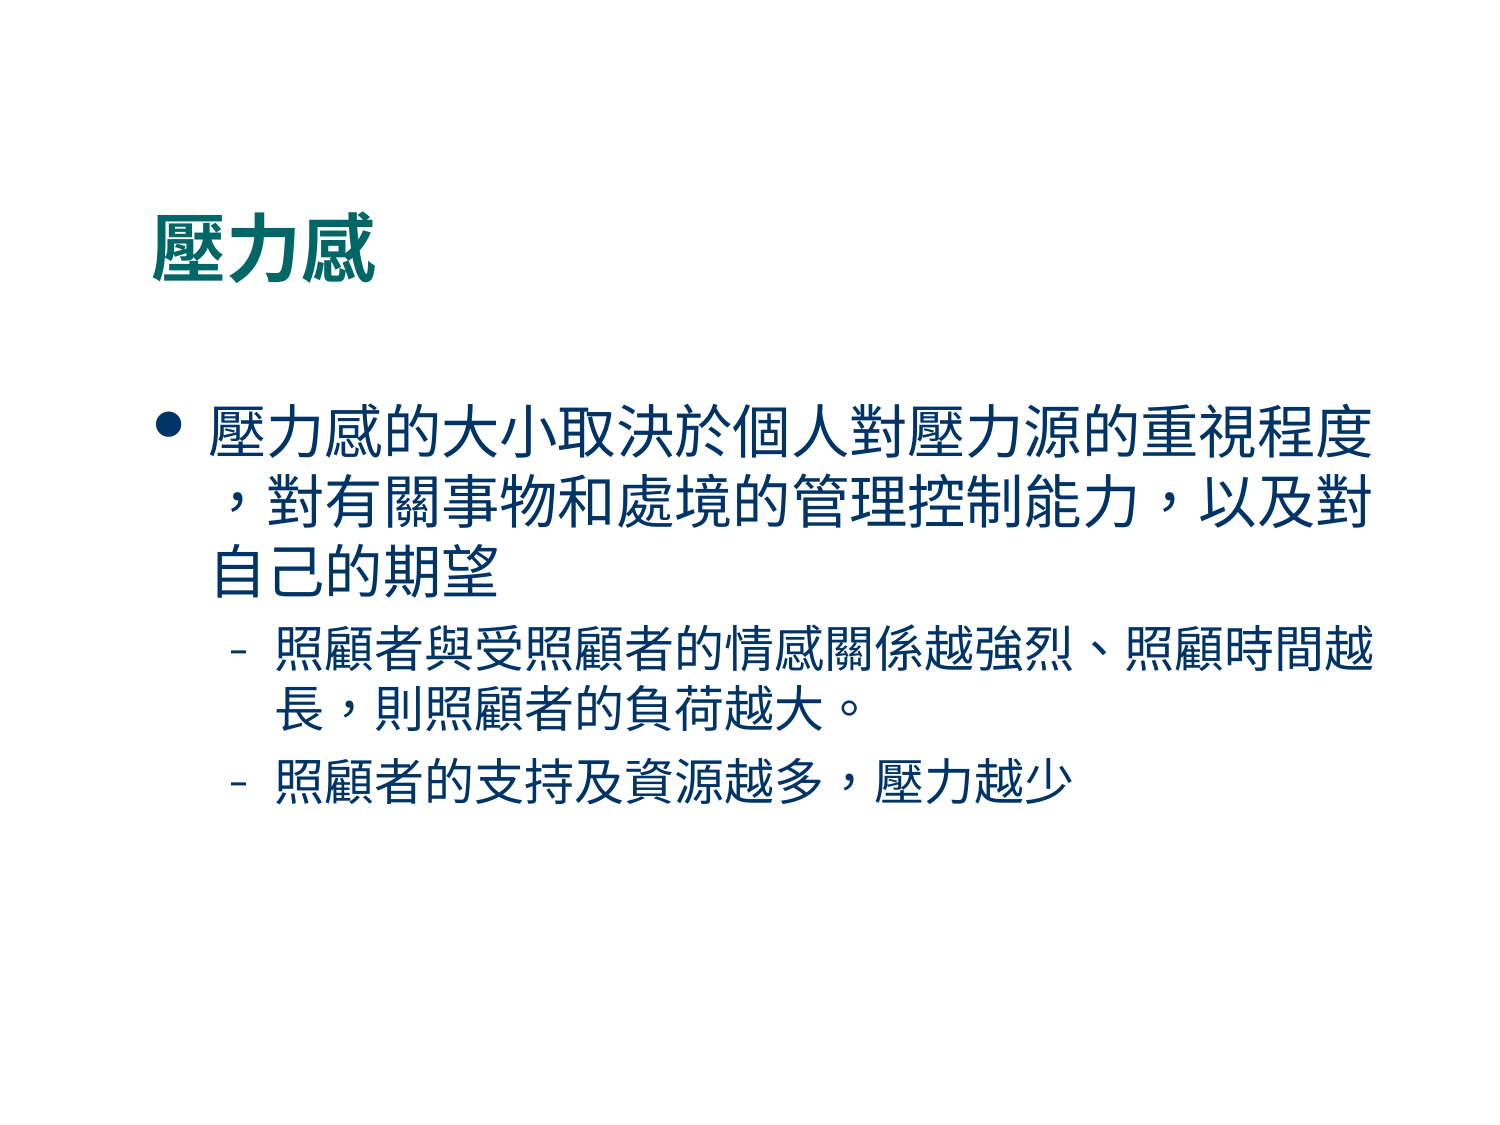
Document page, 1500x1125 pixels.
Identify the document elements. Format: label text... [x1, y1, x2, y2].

list 壓力感的大小取決於個人對壓力源的重視程度，對有關事物和處境的管理控制能力，以及對自己的期望 照顧者與受照顧者的情感關係越強烈、照顧時間越長，則照顧者的負荷越大。 照顧者的支持及資源越多，壓力越少 [137, 387, 1400, 1014]
title 壓力感 [136, 121, 1414, 301]
